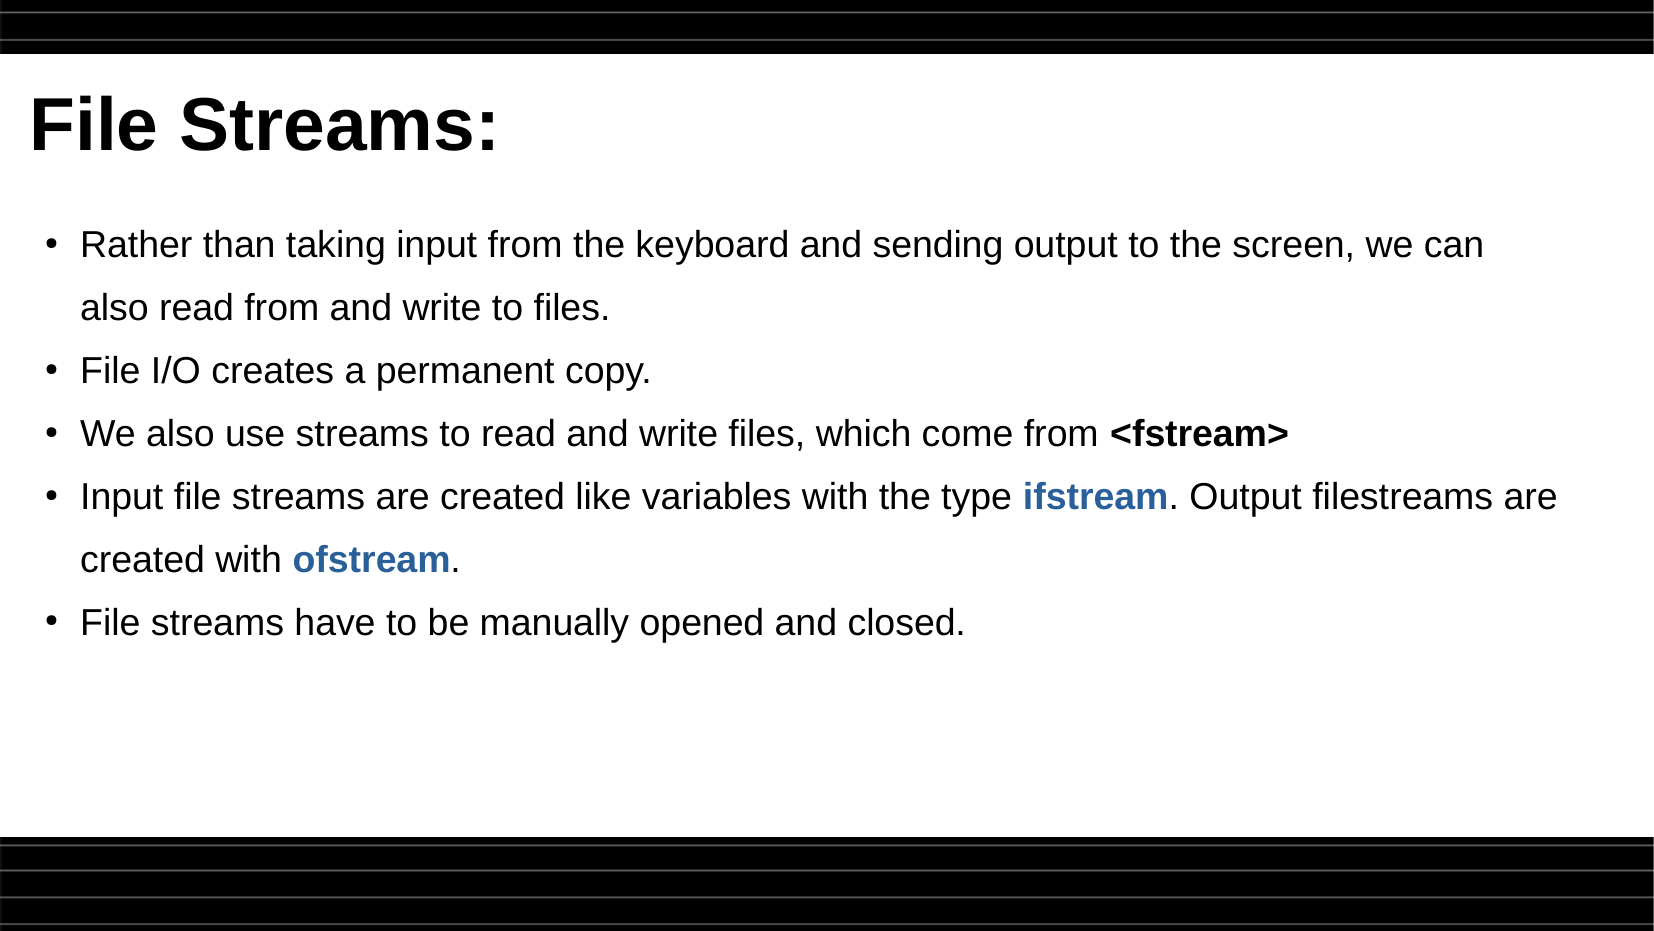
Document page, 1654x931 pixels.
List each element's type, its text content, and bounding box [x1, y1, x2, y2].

text_box Rather than taking input from the keyboard and sending output to the screen, we can also read from and write to files. File I/O creates a permanent copy. We also use streams to read and write files, which come from <fstream> Input file streams are created like variables with the type ifstream. Output filestreams are created with ofstream. File streams have to be manually opened and closed. [30, 195, 1576, 777]
picture [0, 0, 1654, 54]
text_box File Streams: [15, 75, 1591, 174]
picture [0, 837, 1654, 931]
